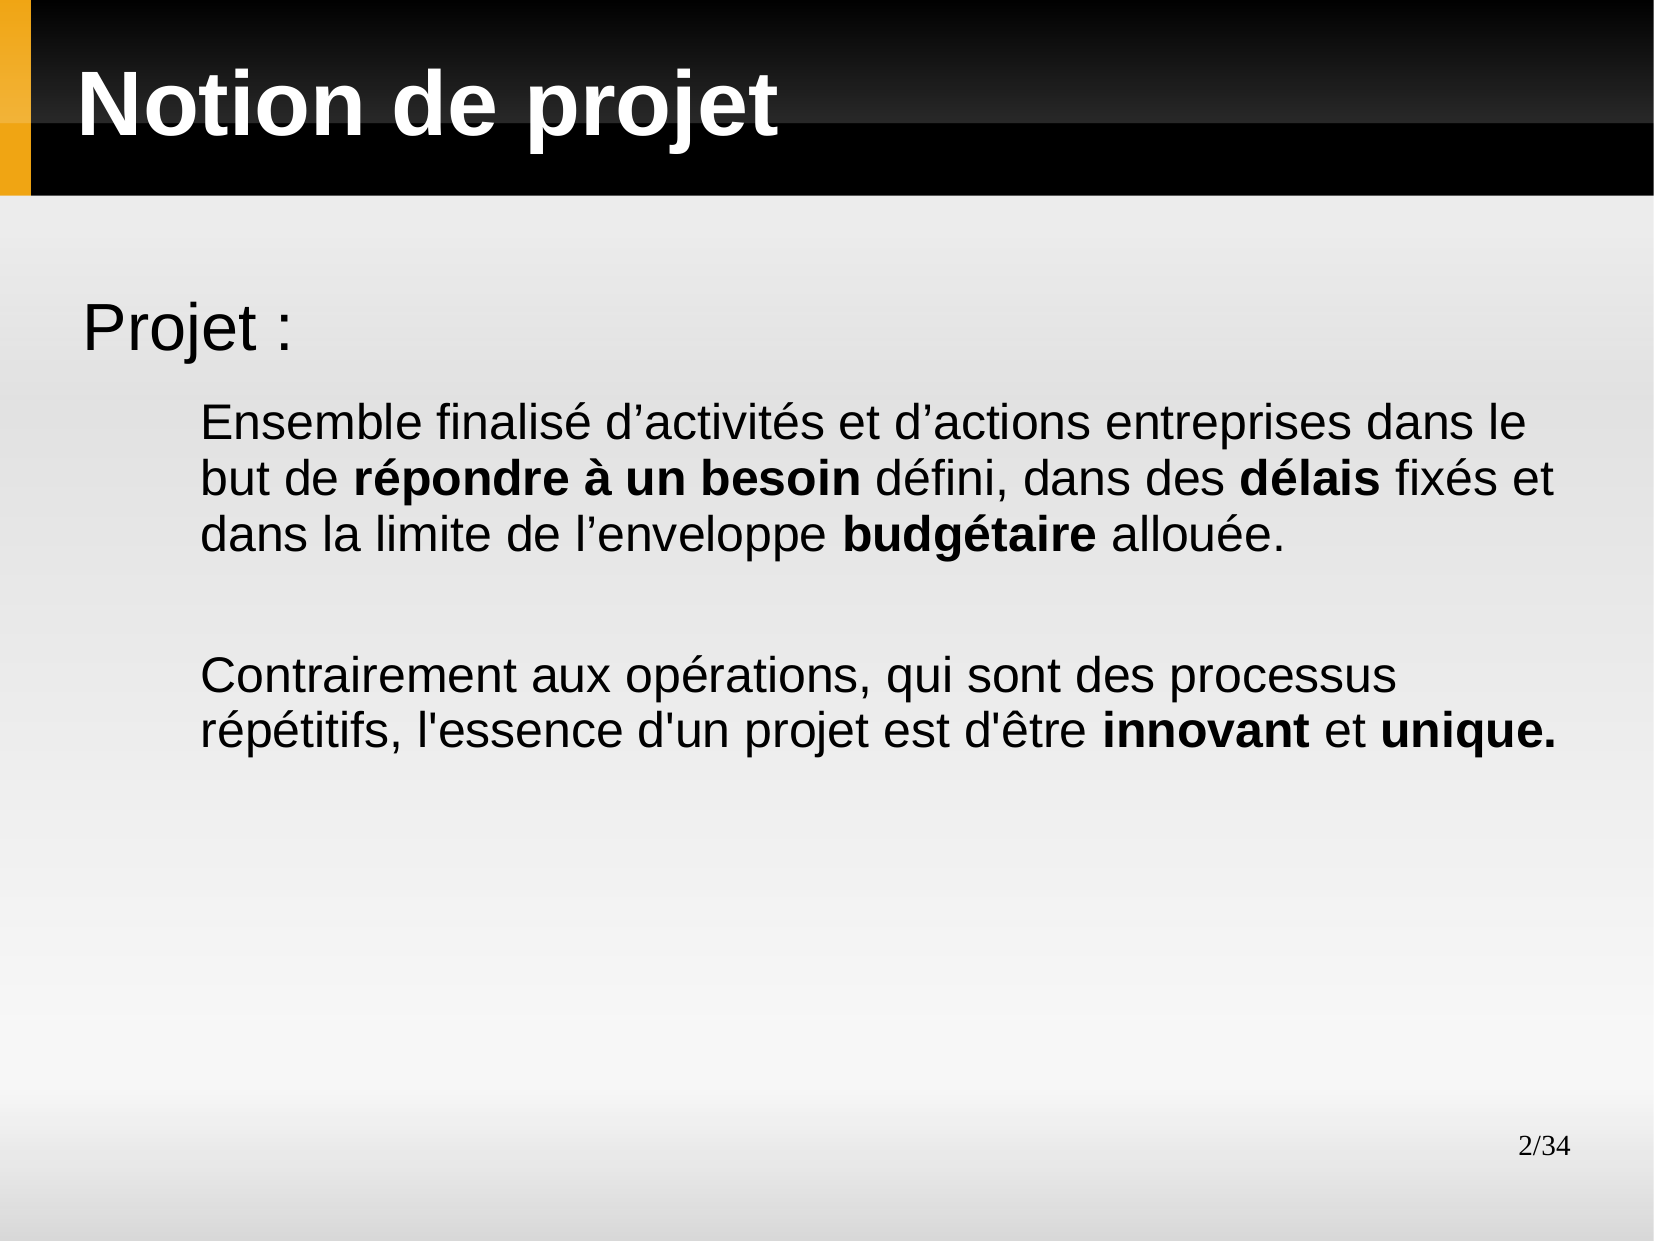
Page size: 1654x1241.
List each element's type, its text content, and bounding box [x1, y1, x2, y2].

title Notion de projet [76, 0, 1565, 208]
list Projet : Ensemble finalisé d’activités et d’actions entreprises dans le but de répondre à un besoin défini, dans des délais fixés et dans la limite de l’enveloppe budgétaire allouée. Contrairement aux opérations, qui sont des processus répétitifs, l'essence d'un projet est d'être innovant et unique. [82, 290, 1571, 1094]
picture [0, 0, 1654, 1241]
